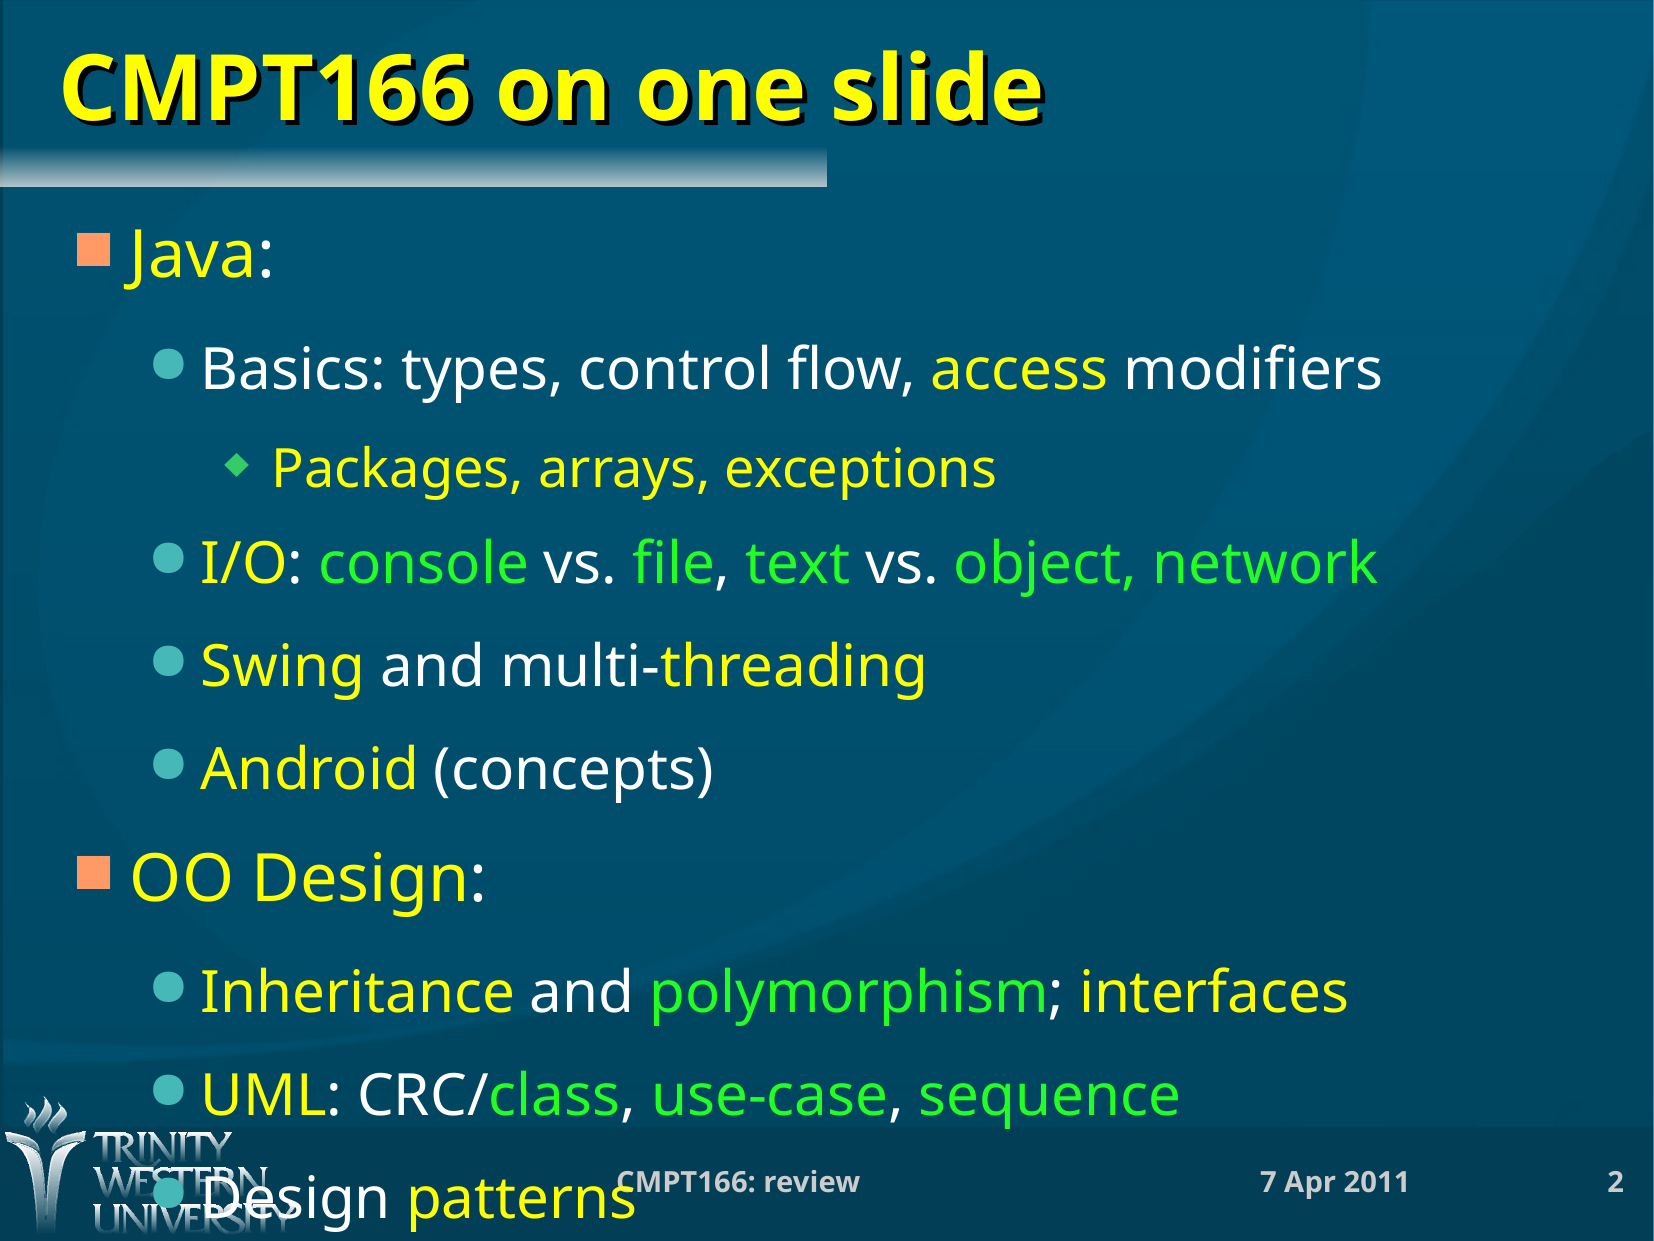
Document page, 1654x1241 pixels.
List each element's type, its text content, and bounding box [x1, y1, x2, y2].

list Java: Basics: types, control flow, access modifiers Packages, arrays, exceptions I/O: console vs. file, text vs. object, network Swing and multi-threading Android (concepts) OO Design: Inheritance and polymorphism; interfaces UML: CRC/class, use-case, sequence Design patterns [59, 206, 1625, 1118]
picture [38, 1227, 54, 1232]
title CMPT166 on one slide [59, 19, 1595, 148]
